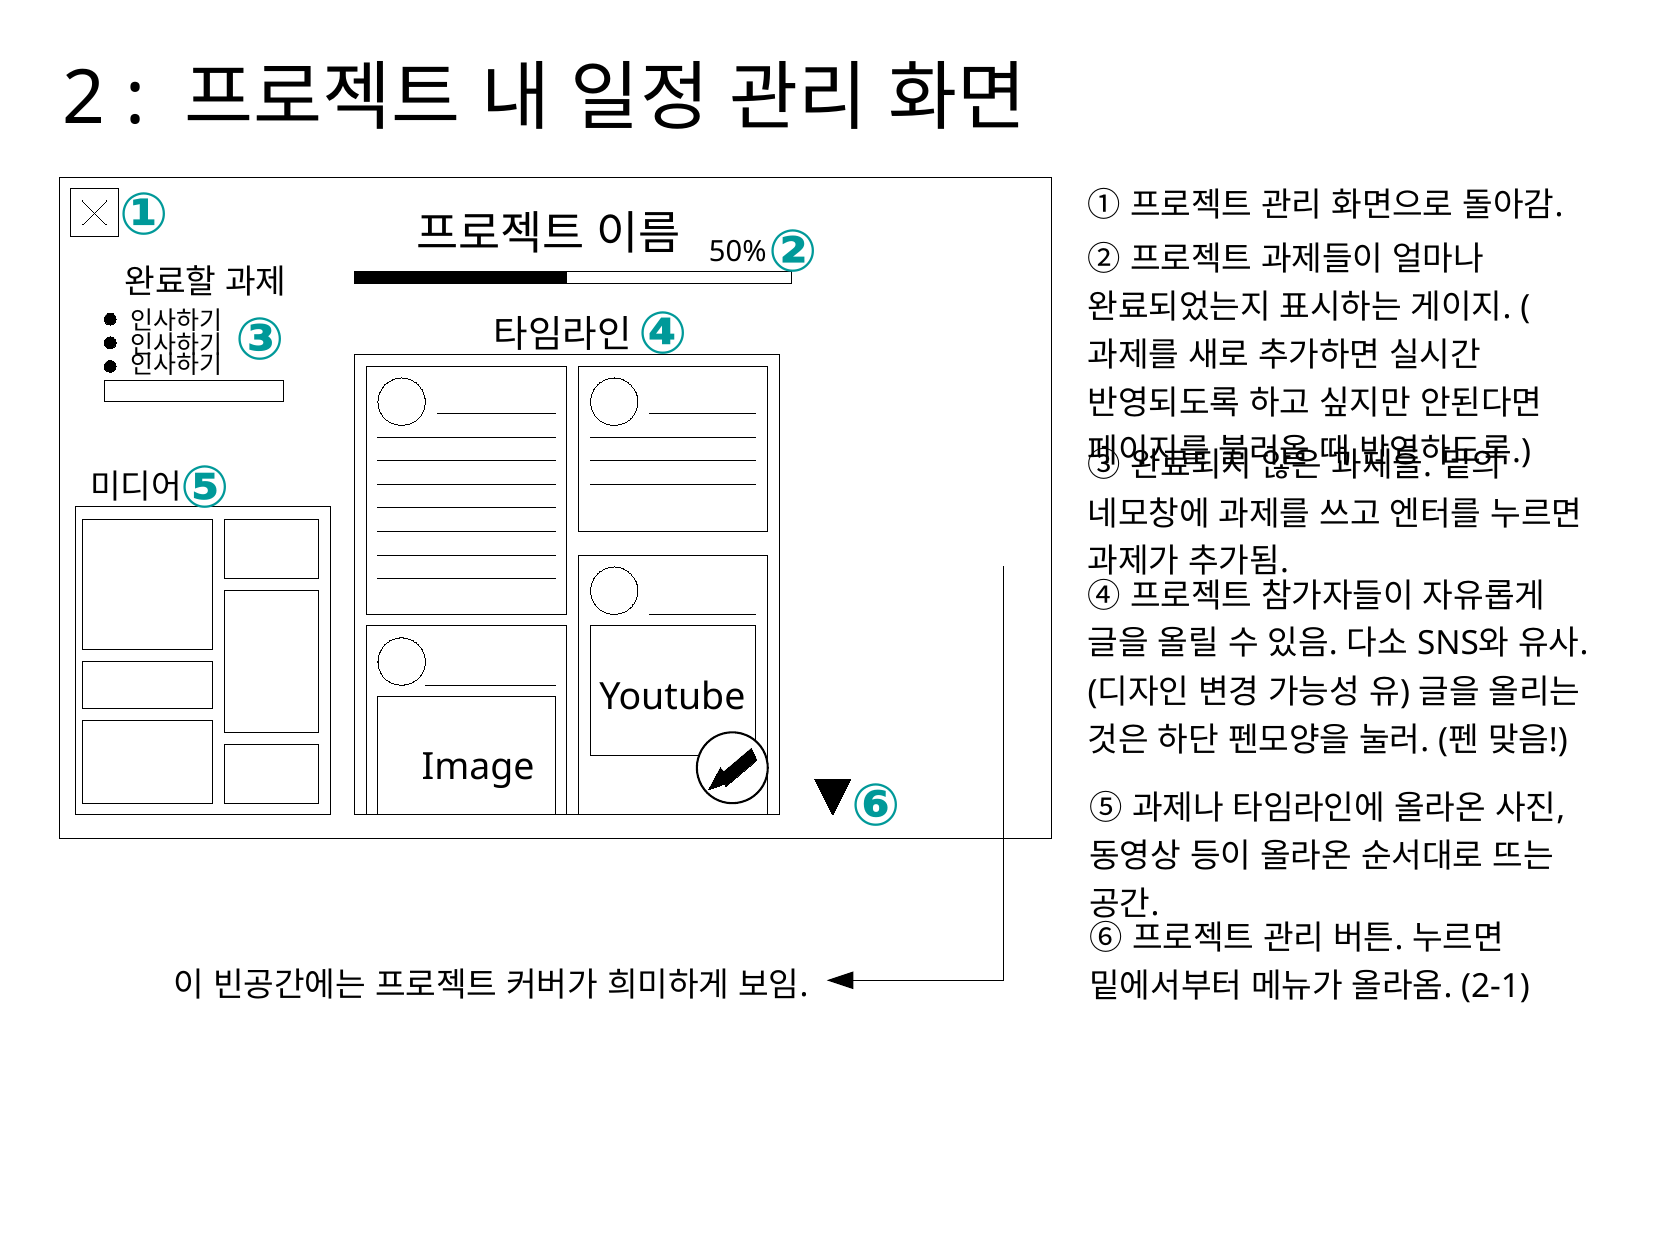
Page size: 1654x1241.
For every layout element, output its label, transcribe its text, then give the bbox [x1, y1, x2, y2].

text_box ④ 프로젝트 참가자들이 자유롭게 글을 올릴 수 있음. 다소 SNS와 유사. (디자인 변경 가능성 유) 글을 올리는 것은 하단 펜모양을 눌러. (펜 맞음!) [1072, 561, 1607, 769]
text_box ③ 완료되지 않은 과제들. 밑의 네모창에 과제를 쓰고 엔터를 누르면 과제가 추가됨. [1072, 430, 1607, 561]
text_box [59, 177, 1052, 839]
text_box ② [753, 201, 839, 284]
text_box 미디어 [75, 453, 165, 506]
text_box ③ [220, 289, 306, 372]
text_box ⑥ 프로젝트 관리 버튼. 누르면 밑에서부터 메뉴가 올라옴. (2-1) [1074, 903, 1595, 996]
text_box Image [406, 732, 544, 791]
text_box 50% [694, 223, 753, 272]
text_box ⑤ [165, 437, 250, 520]
text_box 타임라인 [478, 296, 624, 354]
text_box ⑥ [836, 755, 922, 839]
text_box 완료할 과제 [110, 248, 306, 302]
text_box ② 프로젝트 과제들이 얼마나 완료되었는지 표시하는 게이지. (과제를 새로 추가하면 실시간 반영되도록 하고 싶지만 안된다면 페이지를 불러올 때 반영하도록.) [1072, 224, 1607, 430]
text_box 2 : 프로젝트 내 일정 관리 화면 [48, 28, 1229, 130]
text_box 인사하기 [116, 293, 220, 316]
text_box ① [104, 165, 189, 248]
text_box ① 프로젝트 관리 화면으로 돌아감. [1072, 171, 1619, 225]
text_box Youtube [584, 662, 761, 721]
text_box 이 빈공간에는 프로젝트 커버가 희미하게 보임. [158, 950, 839, 1004]
text_box ④ [624, 283, 709, 366]
text_box 인사하기 [116, 336, 240, 380]
text_box 인사하기 [116, 316, 220, 336]
text_box 프로젝트 이름 [401, 188, 721, 260]
text_box ⑤ 과제나 타임라인에 올라온 사진, 동영상 등이 올라온 순서대로 뜨는 공간. [1074, 773, 1607, 904]
